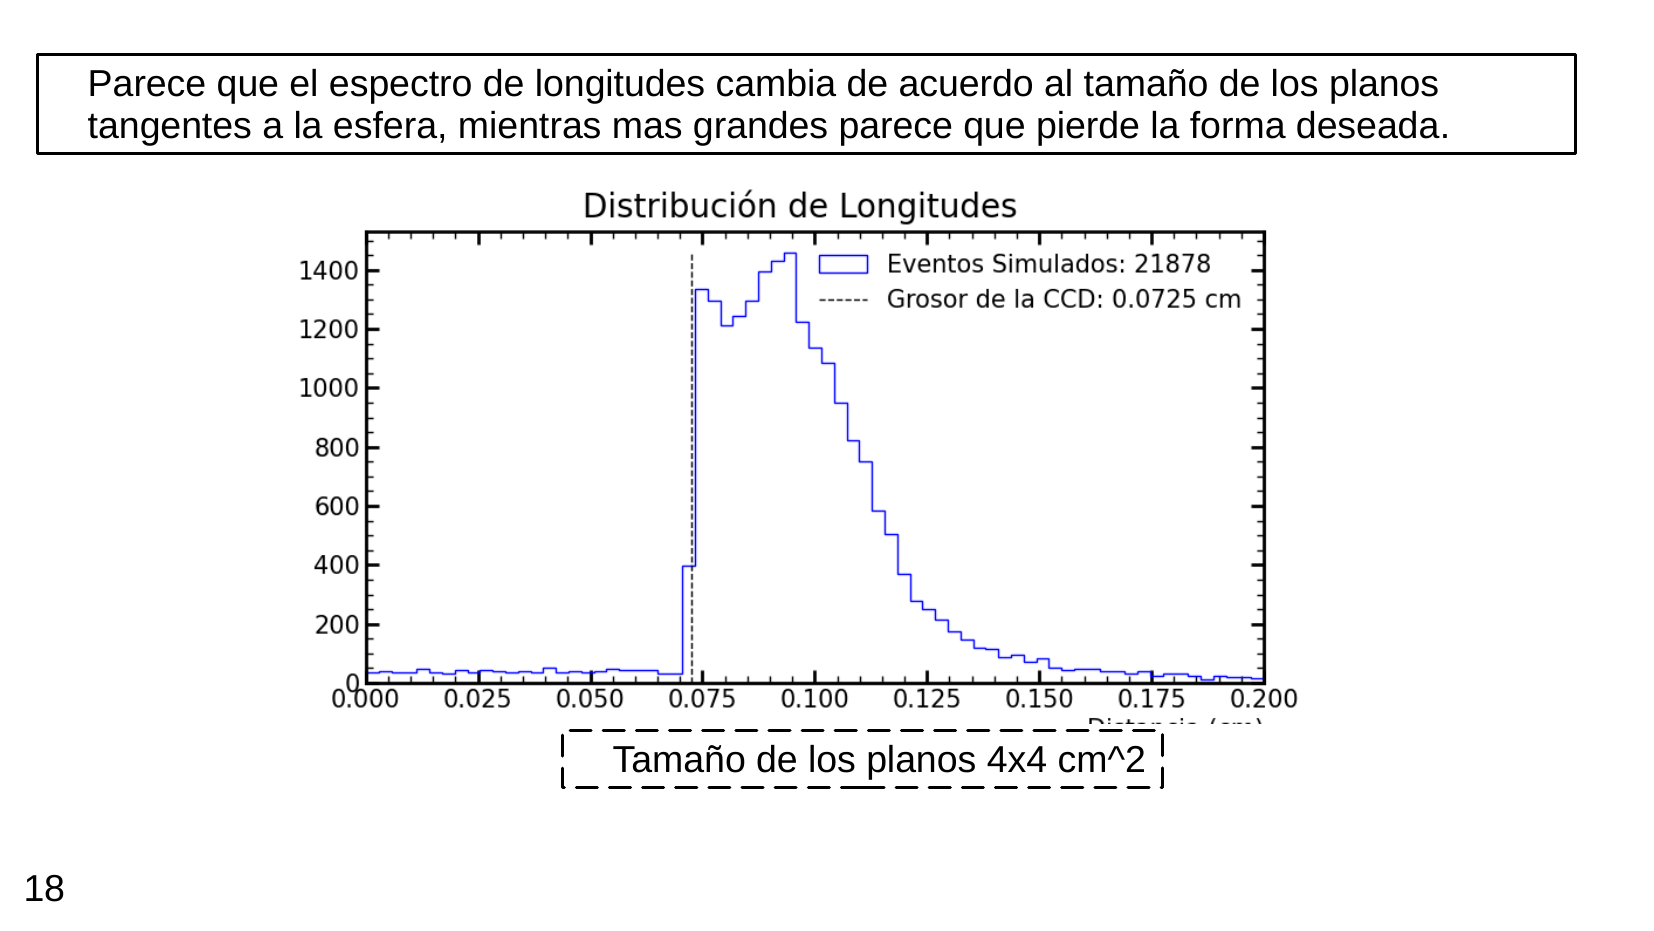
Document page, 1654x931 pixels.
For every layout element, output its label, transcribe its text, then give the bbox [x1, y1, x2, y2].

text_box Parece que el espectro de longitudes cambia de acuerdo al tamaño de los planos tangentes a la esfera, mientras mas grandes parece que pierde la forma deseada. [37, 54, 1576, 154]
picture [283, 187, 1313, 724]
text_box <number> [8, 860, 638, 931]
text_box Tamaño de los planos 4x4 cm^2 [562, 730, 1163, 788]
